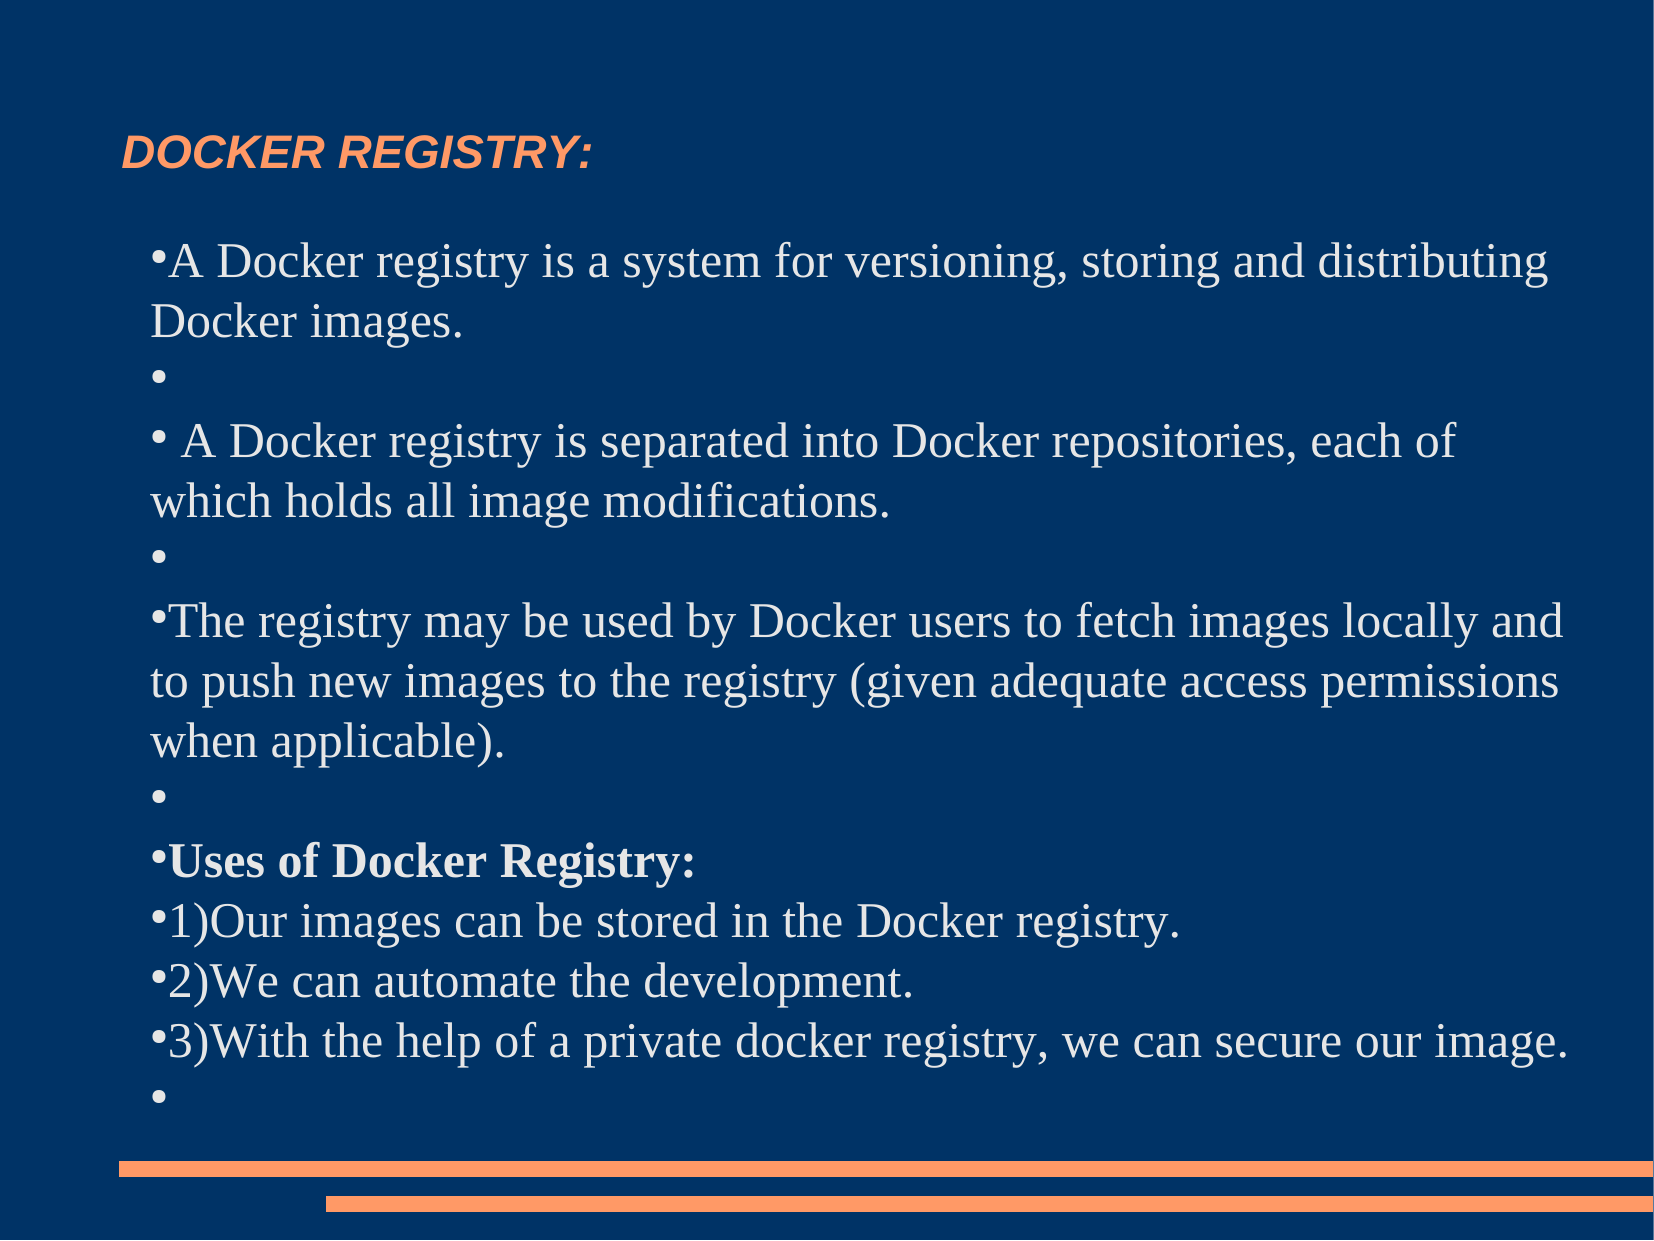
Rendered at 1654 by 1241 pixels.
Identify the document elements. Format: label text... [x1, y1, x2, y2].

list A Docker registry is a system for versioning, storing and distributing Docker images. A Docker registry is separated into Docker repositories, each of which holds all image modifications. The registry may be used by Docker users to fetch images locally and to push new images to the registry (given adequate access permissions when applicable). Uses of Docker Registry: 1)Our images can be stored in the Docker registry. 2)We can automate the development. 3)With the help of a private docker registry, we can secure our image. [150, 227, 1590, 1129]
title DOCKER REGISTRY: [121, 46, 1534, 254]
